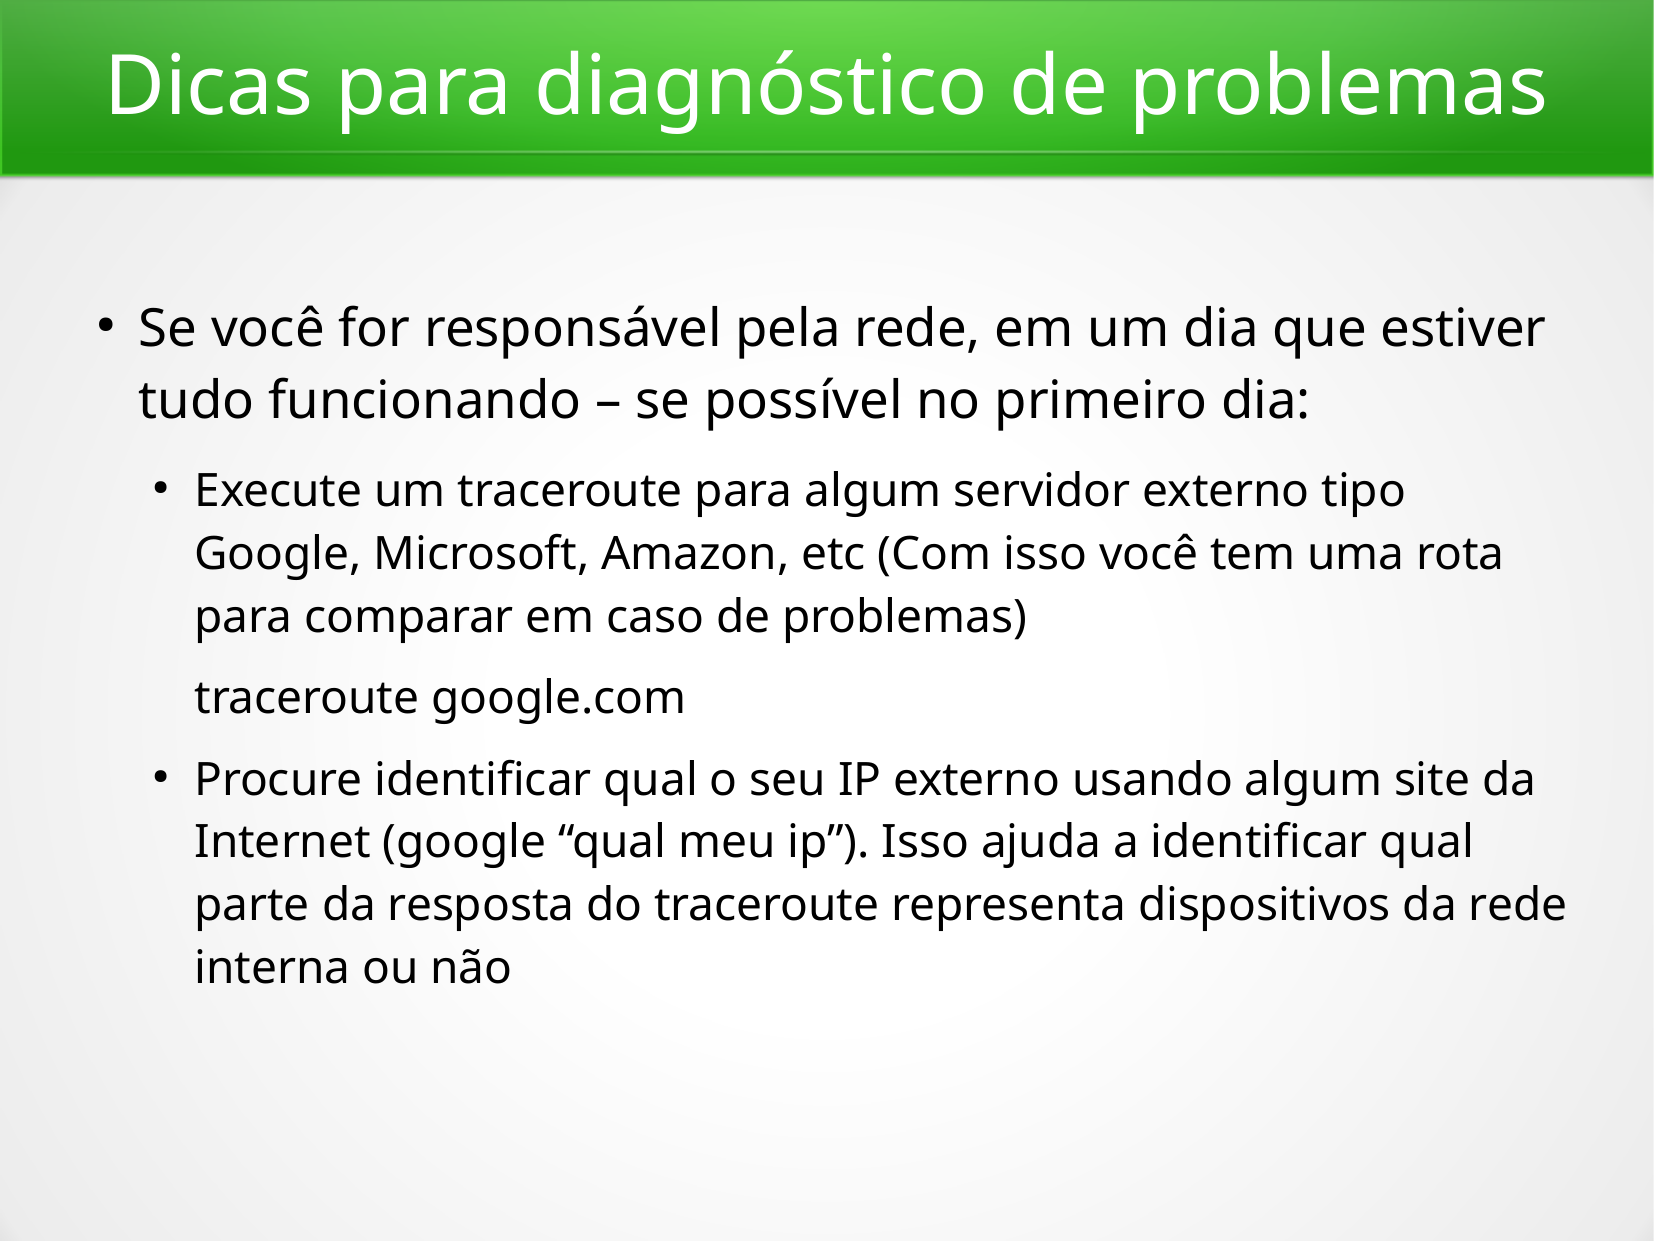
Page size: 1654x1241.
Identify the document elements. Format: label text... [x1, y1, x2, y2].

title Dicas para diagnóstico de problemas [82, 11, 1571, 154]
list Se você for responsável pela rede, em um dia que estiver tudo funcionando – se possível no primeiro dia: Execute um traceroute para algum servidor externo tipo Google, Microsoft, Amazon, etc (Com isso você tem uma rota para comparar em caso de problemas) traceroute google.com Procure identificar qual o seu IP externo usando algum site da Internet (google “qual meu ip”). Isso ajuda a identificar qual parte da resposta do traceroute representa dispositivos da rede interna ou não [82, 290, 1571, 1010]
picture [0, 0, 1654, 1241]
